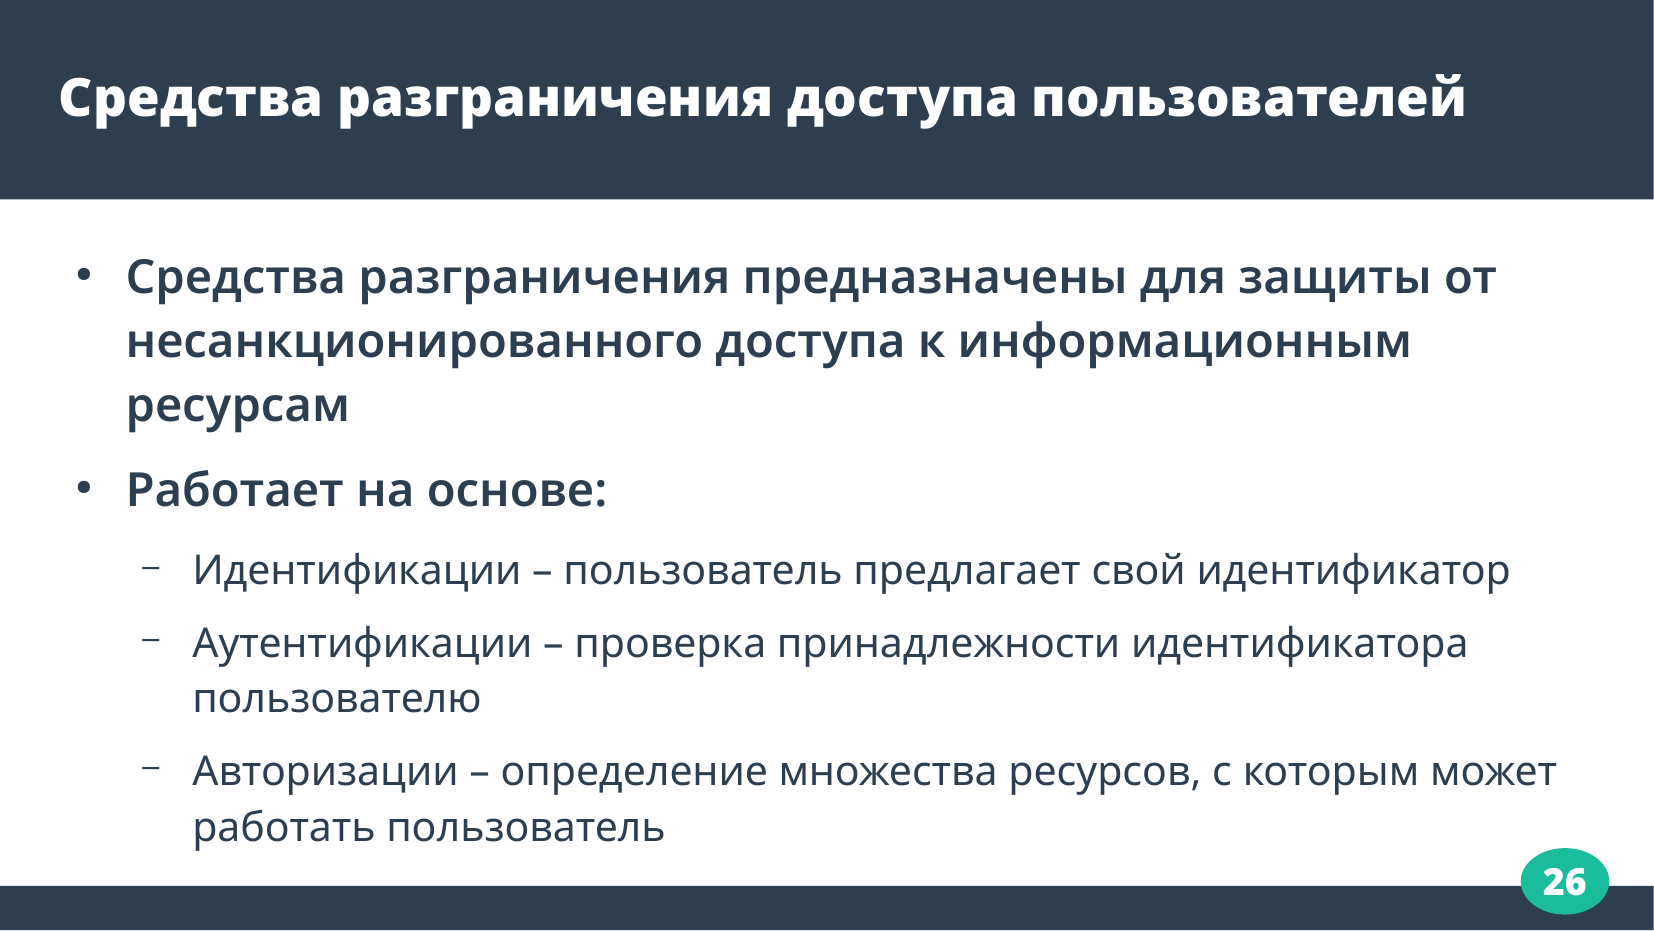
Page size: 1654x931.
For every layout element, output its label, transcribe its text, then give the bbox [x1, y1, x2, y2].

list Средства разграничения предназначены для защиты от несанкционированного доступа к информационным ресурсам Работает на основе: Идентификации – пользователь предлагает свой идентификатор Аутентификации – проверка принадлежности идентификатора пользователю Авторизации – определение множества ресурсов, с которым может работать пользователь [59, 243, 1595, 864]
title Средства разграничения доступа пользователей [59, 37, 1595, 155]
